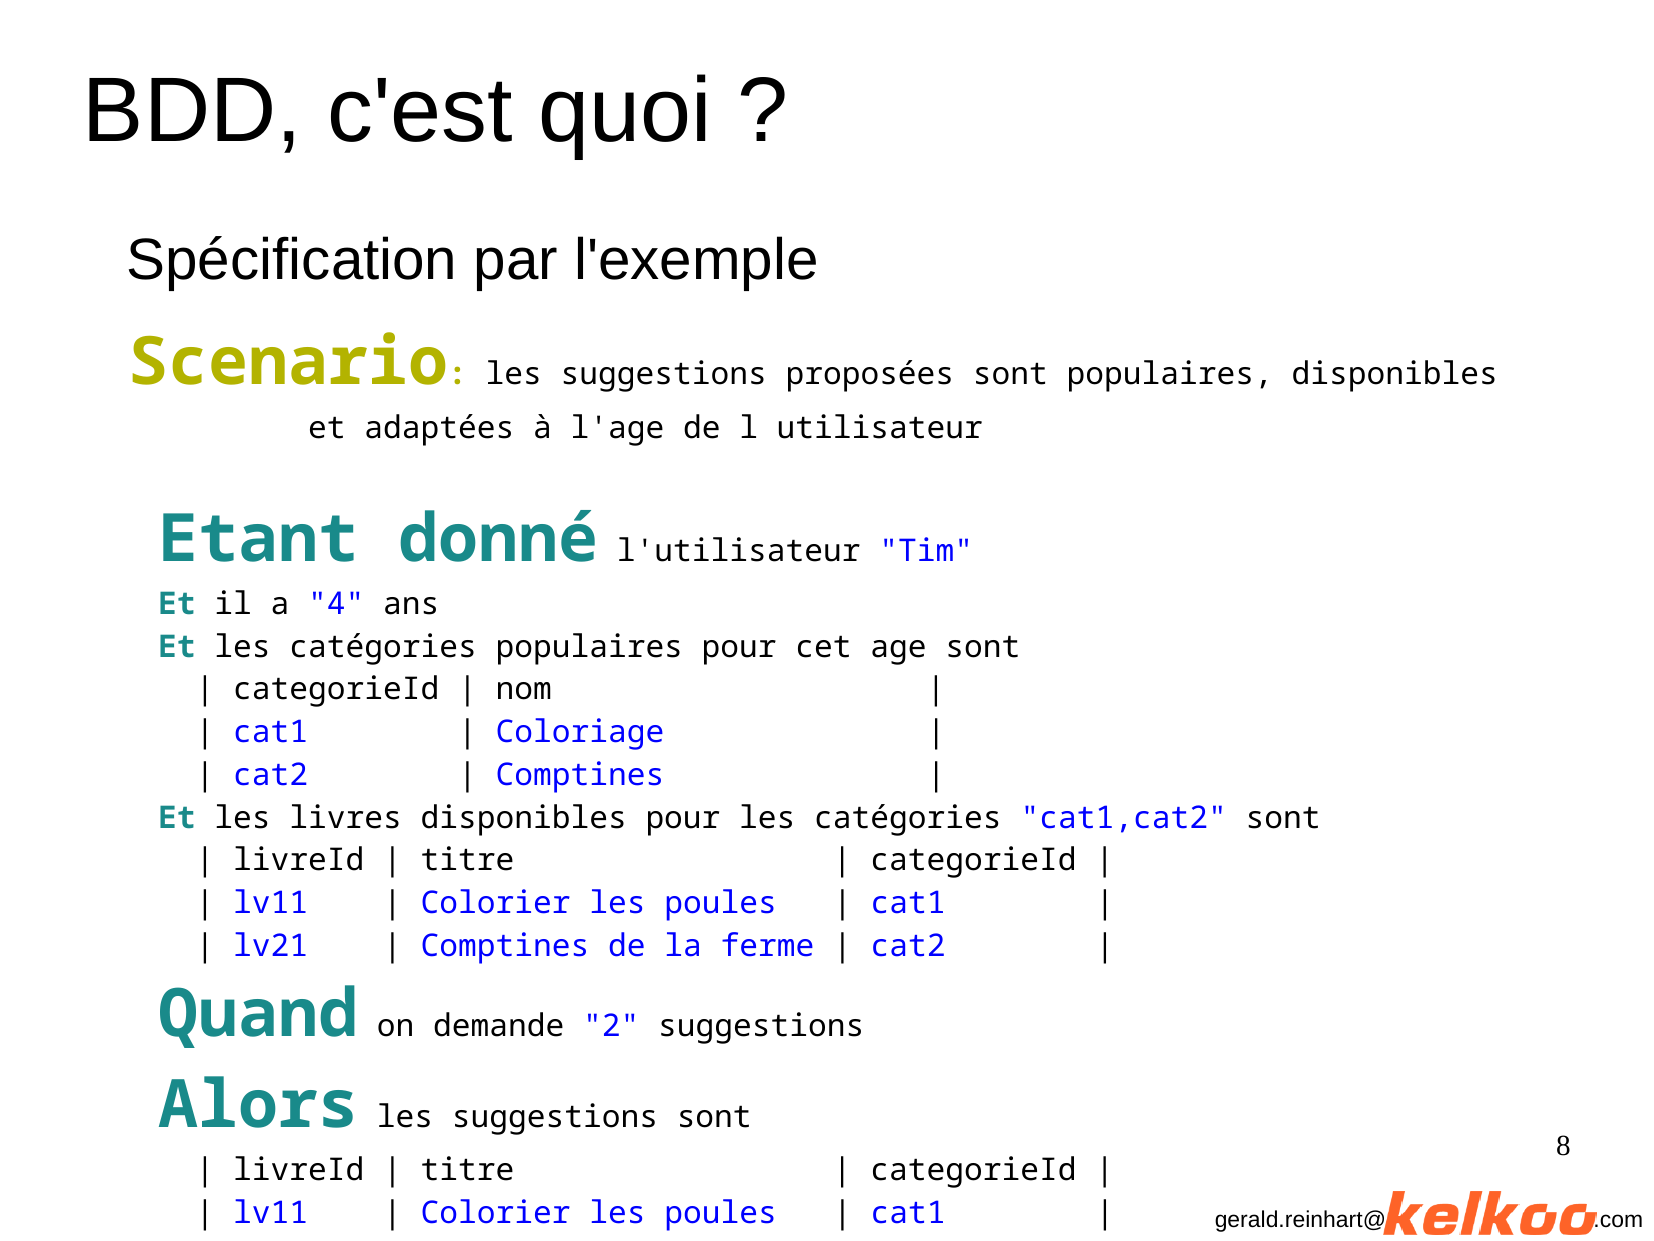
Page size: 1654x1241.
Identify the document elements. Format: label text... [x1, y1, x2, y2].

text_box Scenario: les suggestions proposées sont populaires, disponibles et adaptées à l'age de l utilisateur Etant donné l'utilisateur "Tim" Et il a "4" ans Et les catégories populaires pour cet age sont | categorieId | nom | | cat1 | Coloriage | | cat2 | Comptines | Et les livres disponibles pour les catégories "cat1,cat2" sont | livreId | titre | categorieId | | lv11 | Colorier les poules | cat1 | | lv21 | Comptines de la ferme | cat2 | Quand on demande "2" suggestions Alors les suggestions sont | livreId | titre | categorieId | | lv11 | Colorier les poules | cat1 | | lv21 | Comptines de la ferme | cat2 | [68, 306, 1516, 1231]
text_box gerald.reinhart@ .com [1193, 1199, 1654, 1241]
title BDD, c'est quoi ? [82, 5, 1571, 213]
text_box Spécification par l'exemple [111, 219, 835, 300]
picture [1383, 1191, 1597, 1199]
